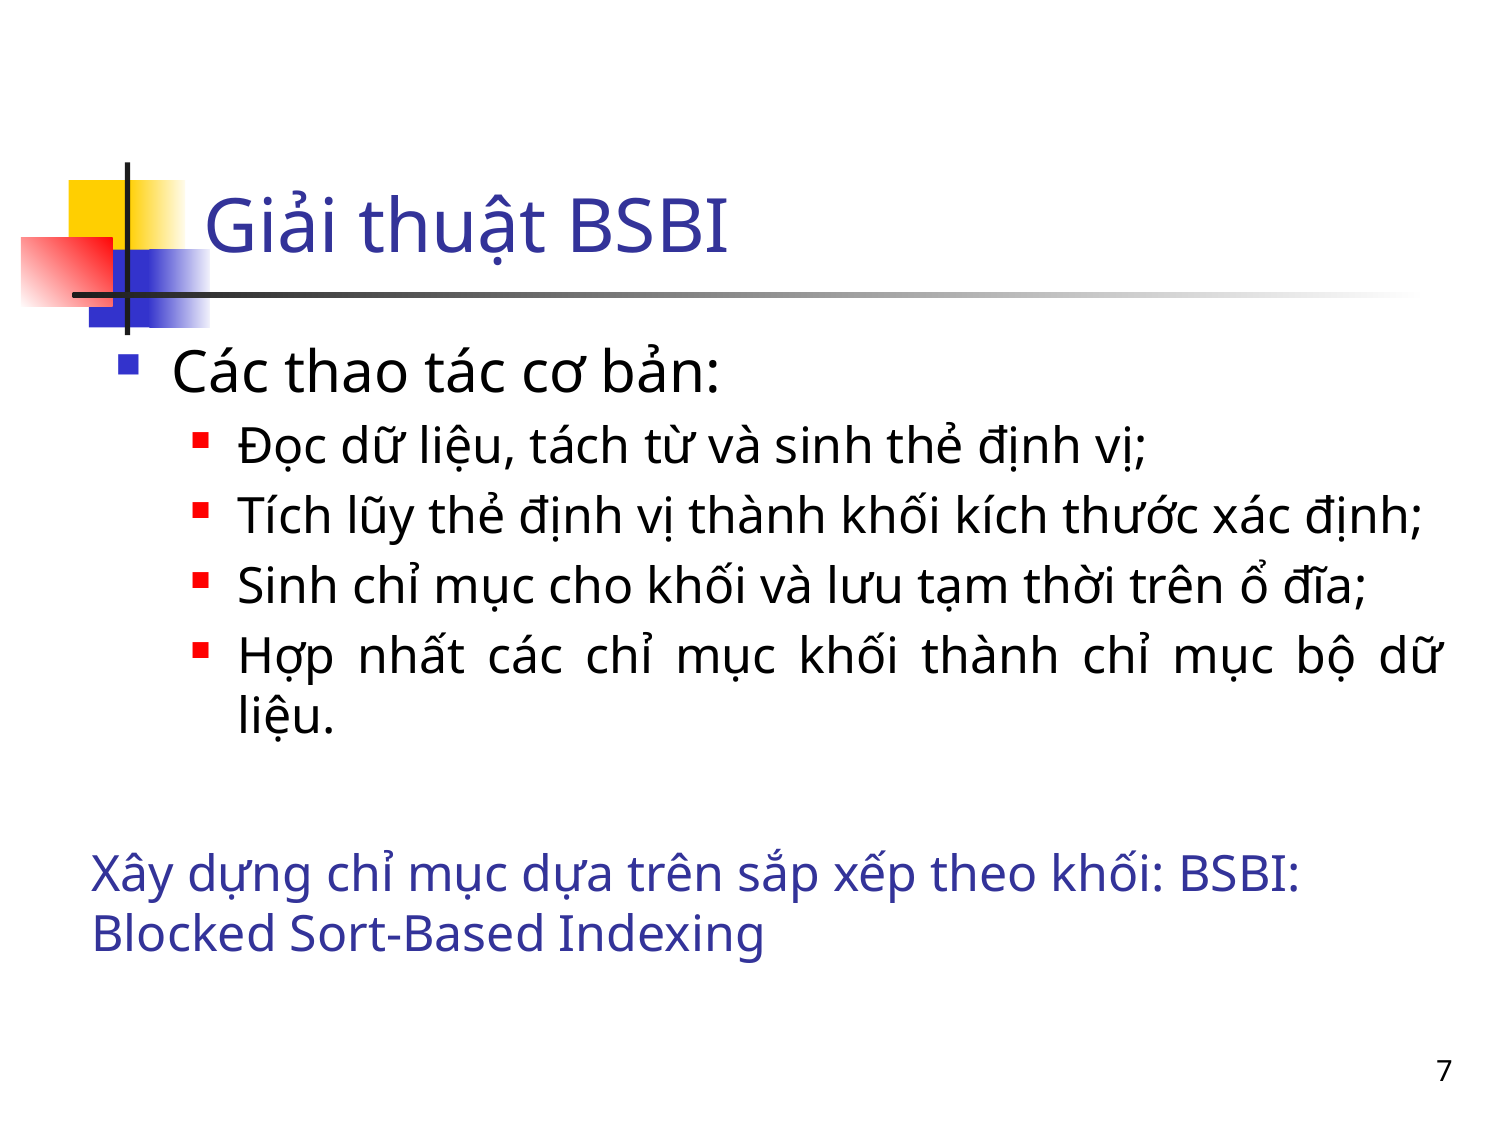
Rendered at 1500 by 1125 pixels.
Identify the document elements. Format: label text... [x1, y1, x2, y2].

title Giải thuật BSBI [188, 35, 1468, 275]
text_box Xây dựng chỉ mục dựa trên sắp xếp theo khối: BSBI: Blocked Sort-Based Indexing [76, 834, 1471, 969]
slide_number <number> [1155, 1024, 1468, 1100]
list Các thao tác cơ bản: Đọc dữ liệu, tách từ và sinh thẻ định vị; Tích lũy thẻ định vị thành khối kích thước xác định; Sinh chỉ mục cho khối và lưu tạm thời trên ổ đĩa; Hợp nhất các chỉ mục khối thành chỉ mục bộ dữ liệu. [100, 326, 1459, 728]
